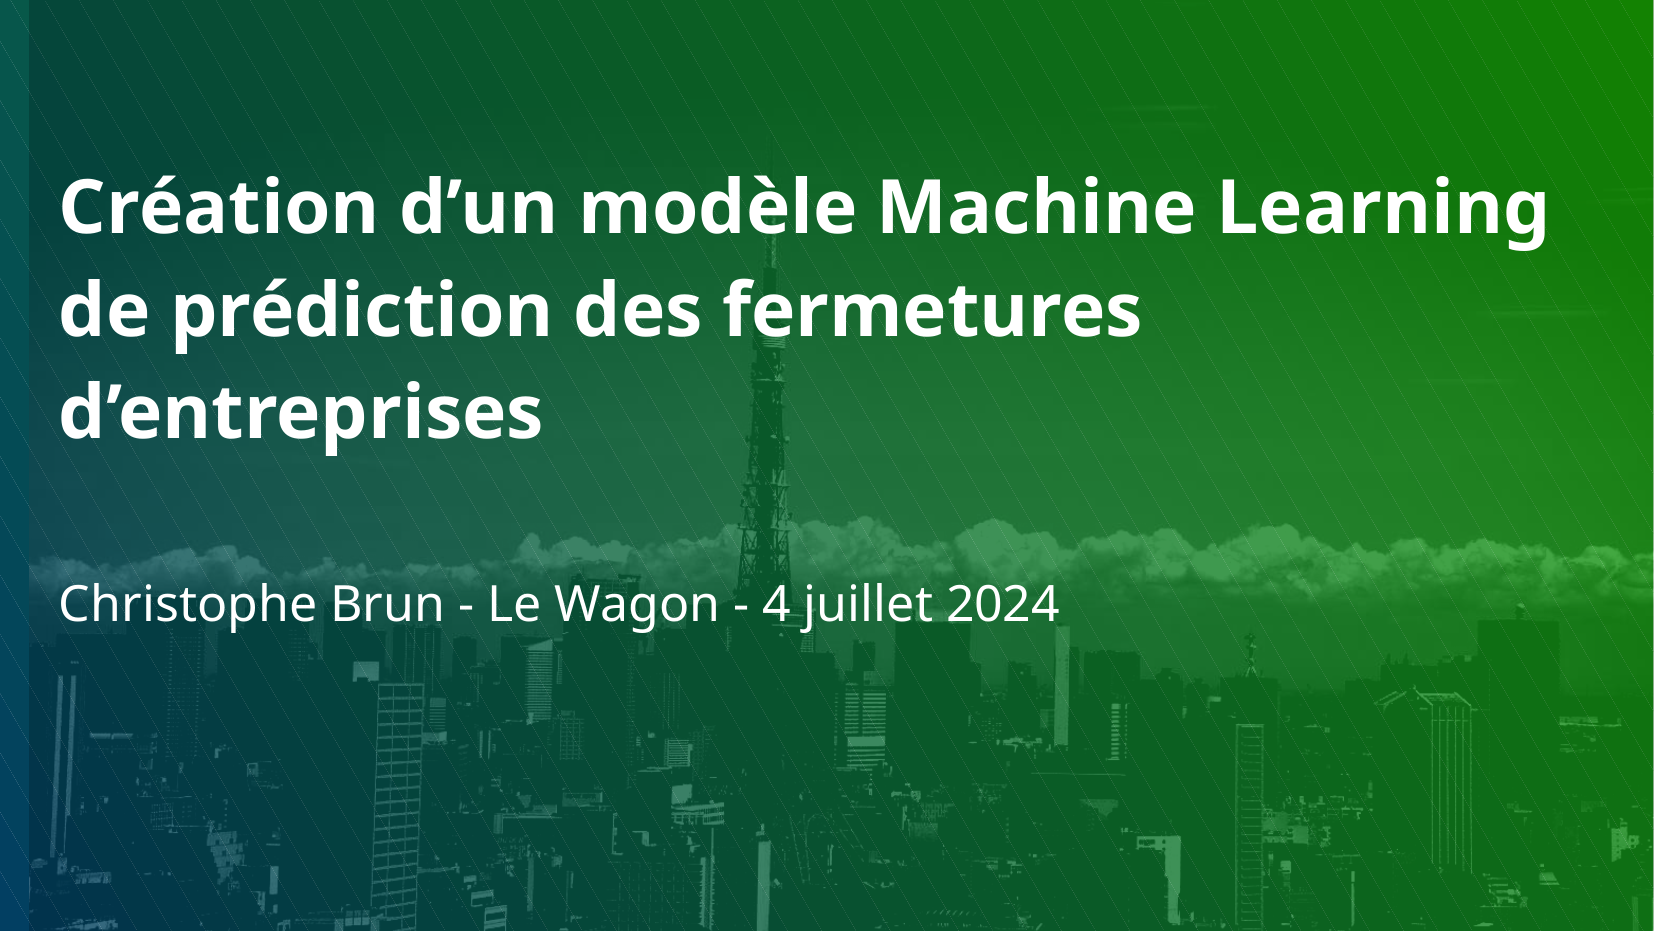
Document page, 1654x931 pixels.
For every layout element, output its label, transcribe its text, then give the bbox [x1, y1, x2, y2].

title Création d’un modèle Machine Learning de prédiction des fermetures d’entreprises [59, 153, 1595, 461]
subtitle Christophe Brun - Le Wagon - 4 juillet 2024 [59, 568, 1601, 637]
